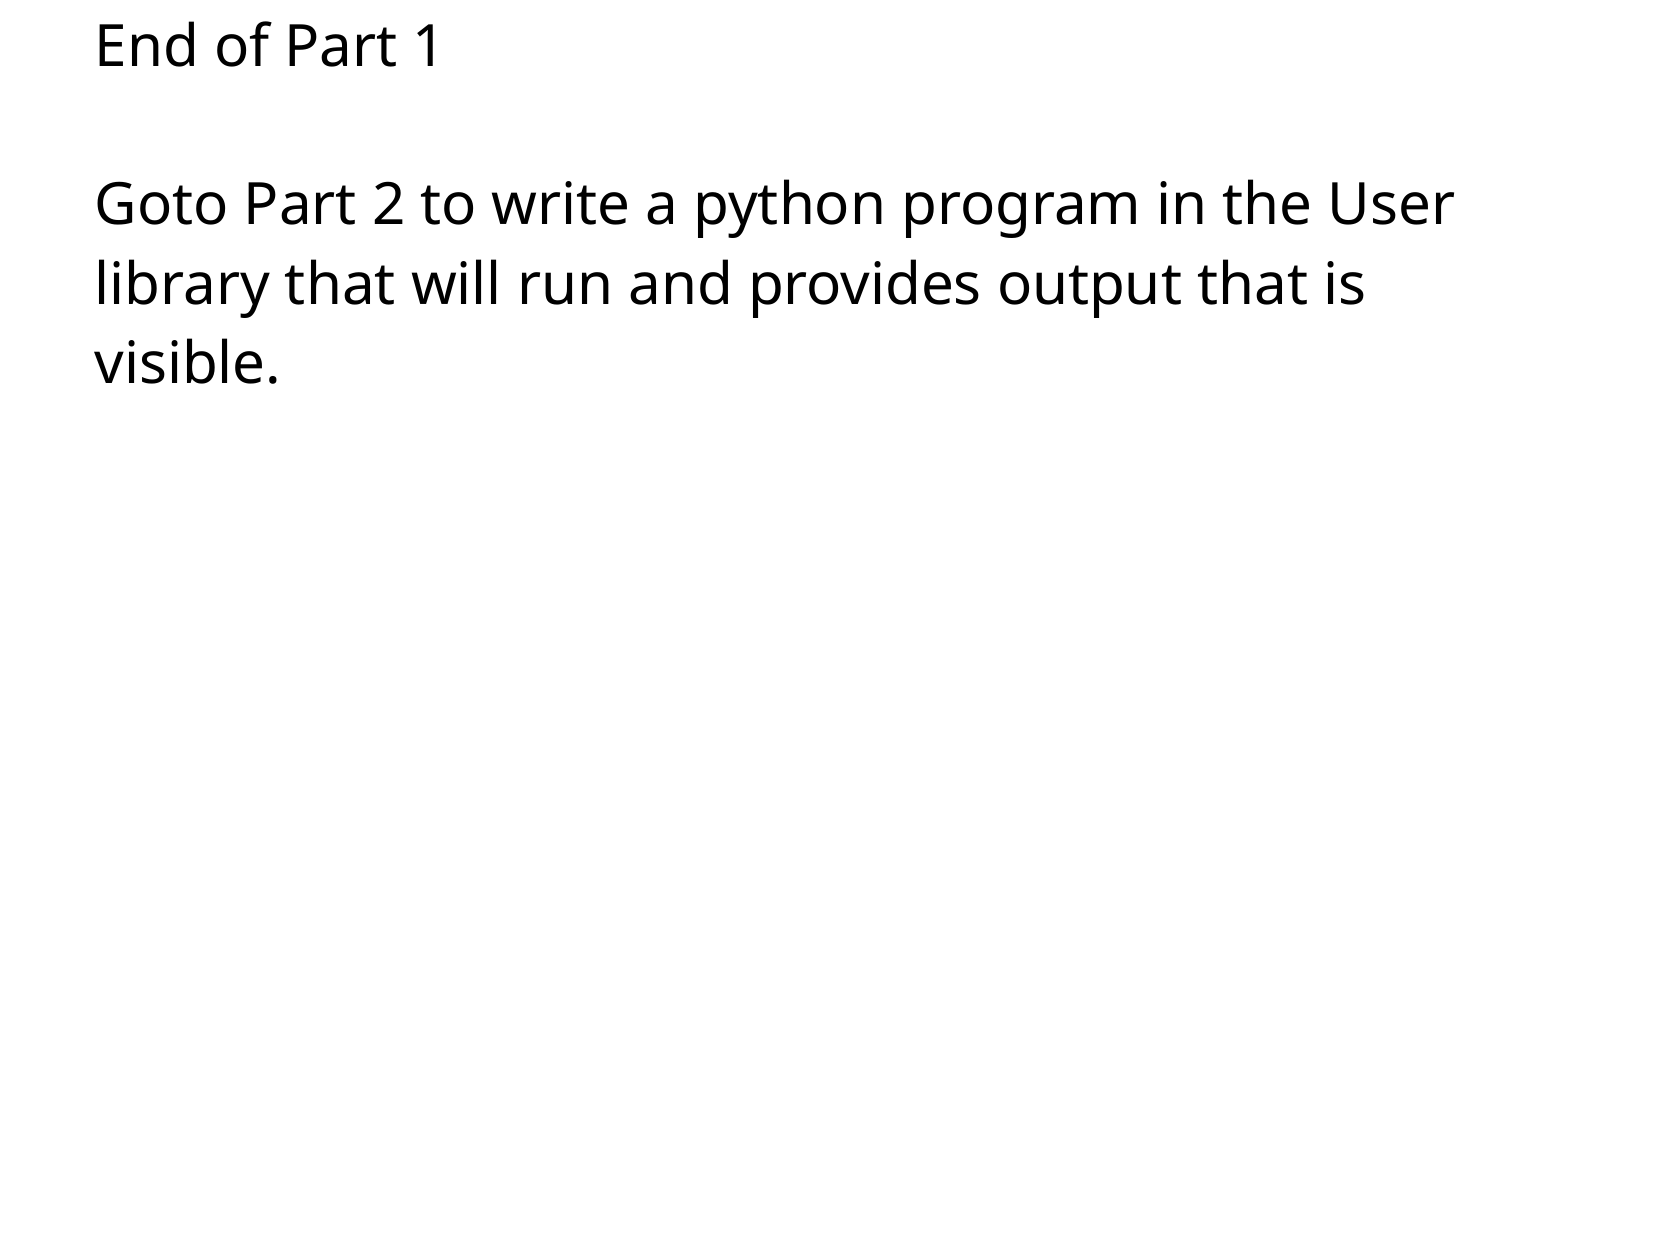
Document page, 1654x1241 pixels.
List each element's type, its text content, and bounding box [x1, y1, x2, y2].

title End of Part 1 Goto Part 2 to write a python program in the User library that will run and provides output that is visible. [94, 73, 1560, 331]
